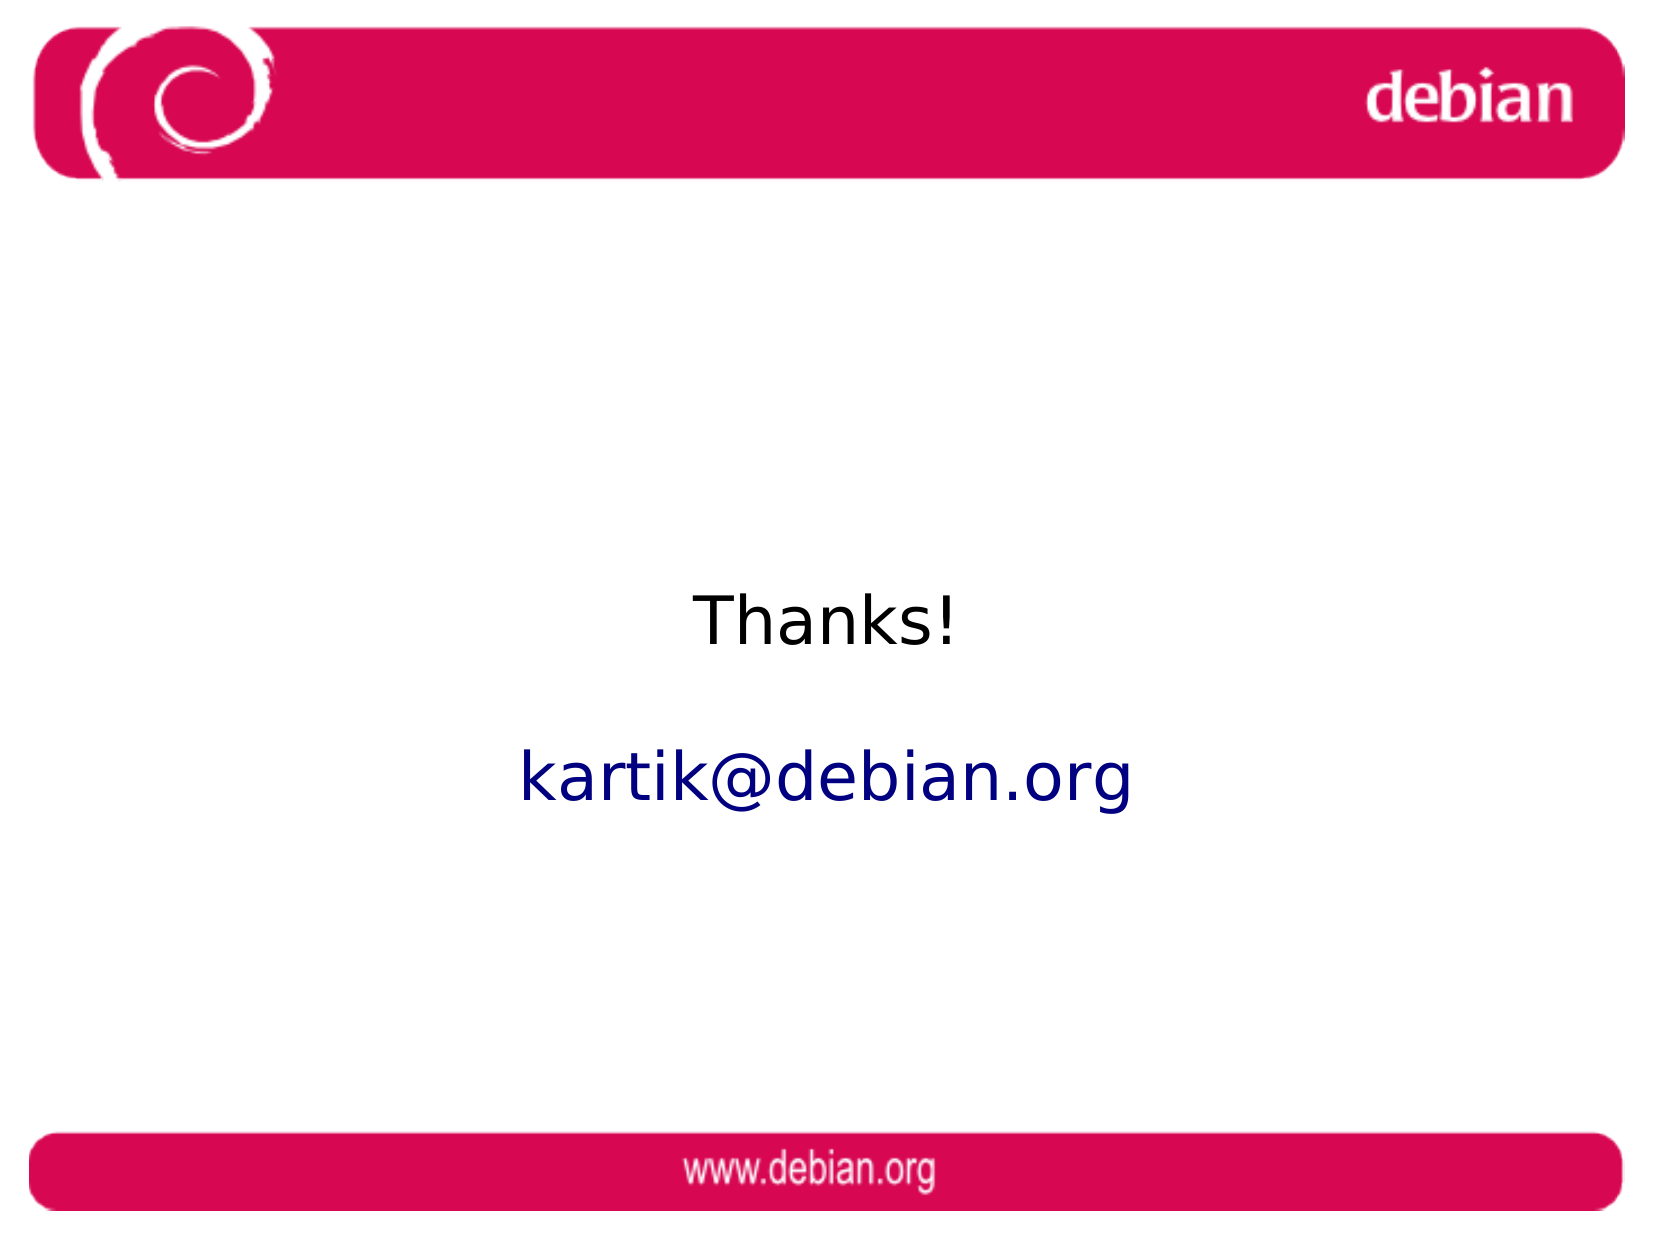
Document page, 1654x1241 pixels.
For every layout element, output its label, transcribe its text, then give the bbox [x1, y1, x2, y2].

picture [29, 7, 1625, 1211]
subtitle Thanks! kartik@debian.org [82, 297, 1571, 1102]
